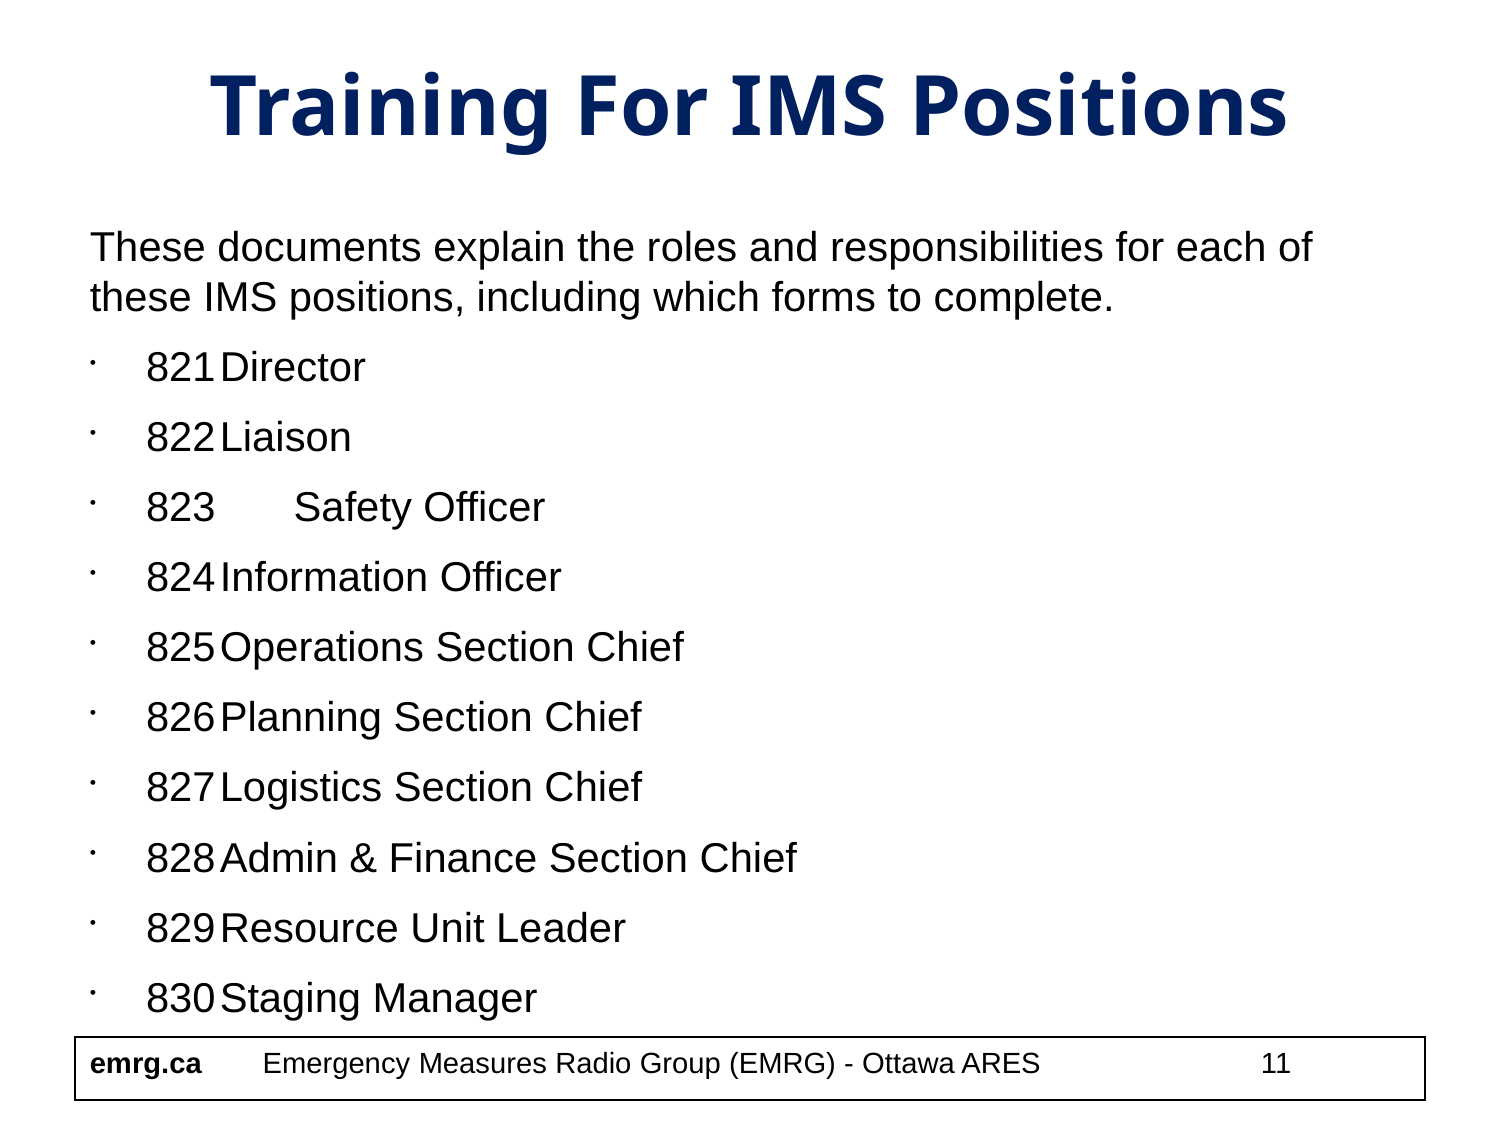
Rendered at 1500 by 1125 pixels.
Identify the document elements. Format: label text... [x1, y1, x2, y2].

slide_number <number> [1246, 1037, 1425, 1103]
list These documents explain the roles and responsibilities for each of these IMS positions, including which forms to complete. 821 Director 822 Liaison 823 Safety Officer 824 Information Officer 825 Operations Section Chief 826 Planning Section Chief 827 Logistics Section Chief 828 Admin & Finance Section Chief 829 Resource Unit Leader 830 Staging Manager [75, 212, 1425, 1038]
footer Emergency Measures Radio Group (EMRG) - Ottawa ARES [247, 1037, 1238, 1103]
title Training For IMS Positions [75, 45, 1425, 212]
